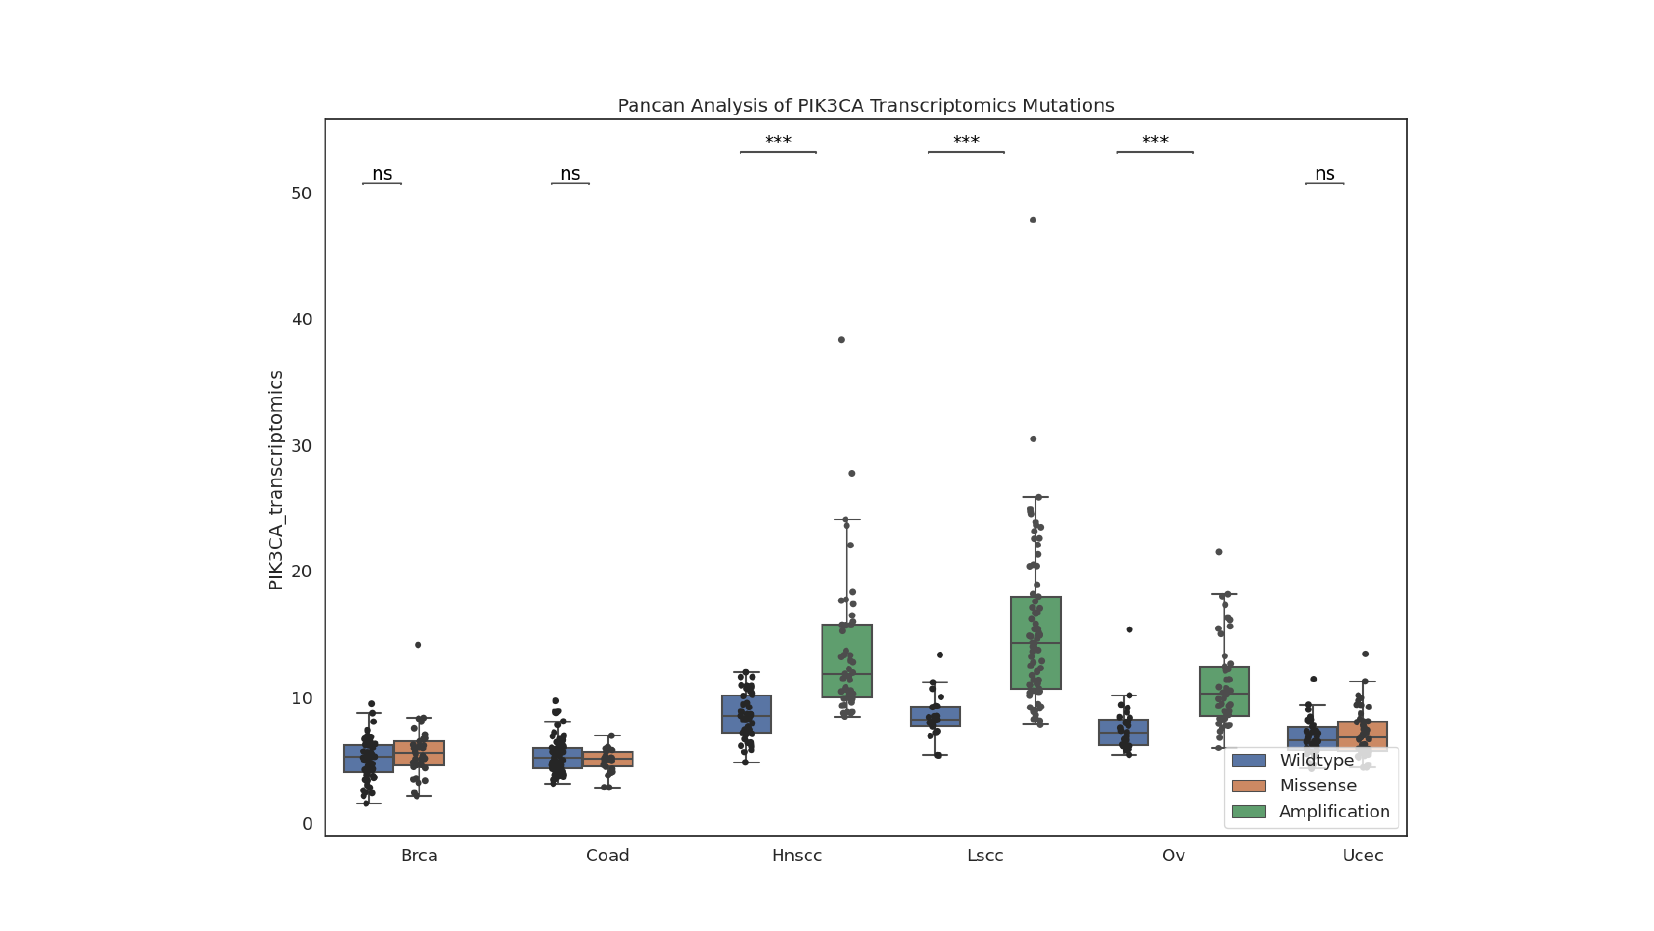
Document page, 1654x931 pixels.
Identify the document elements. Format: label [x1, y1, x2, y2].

picture [150, 7, 1546, 931]
